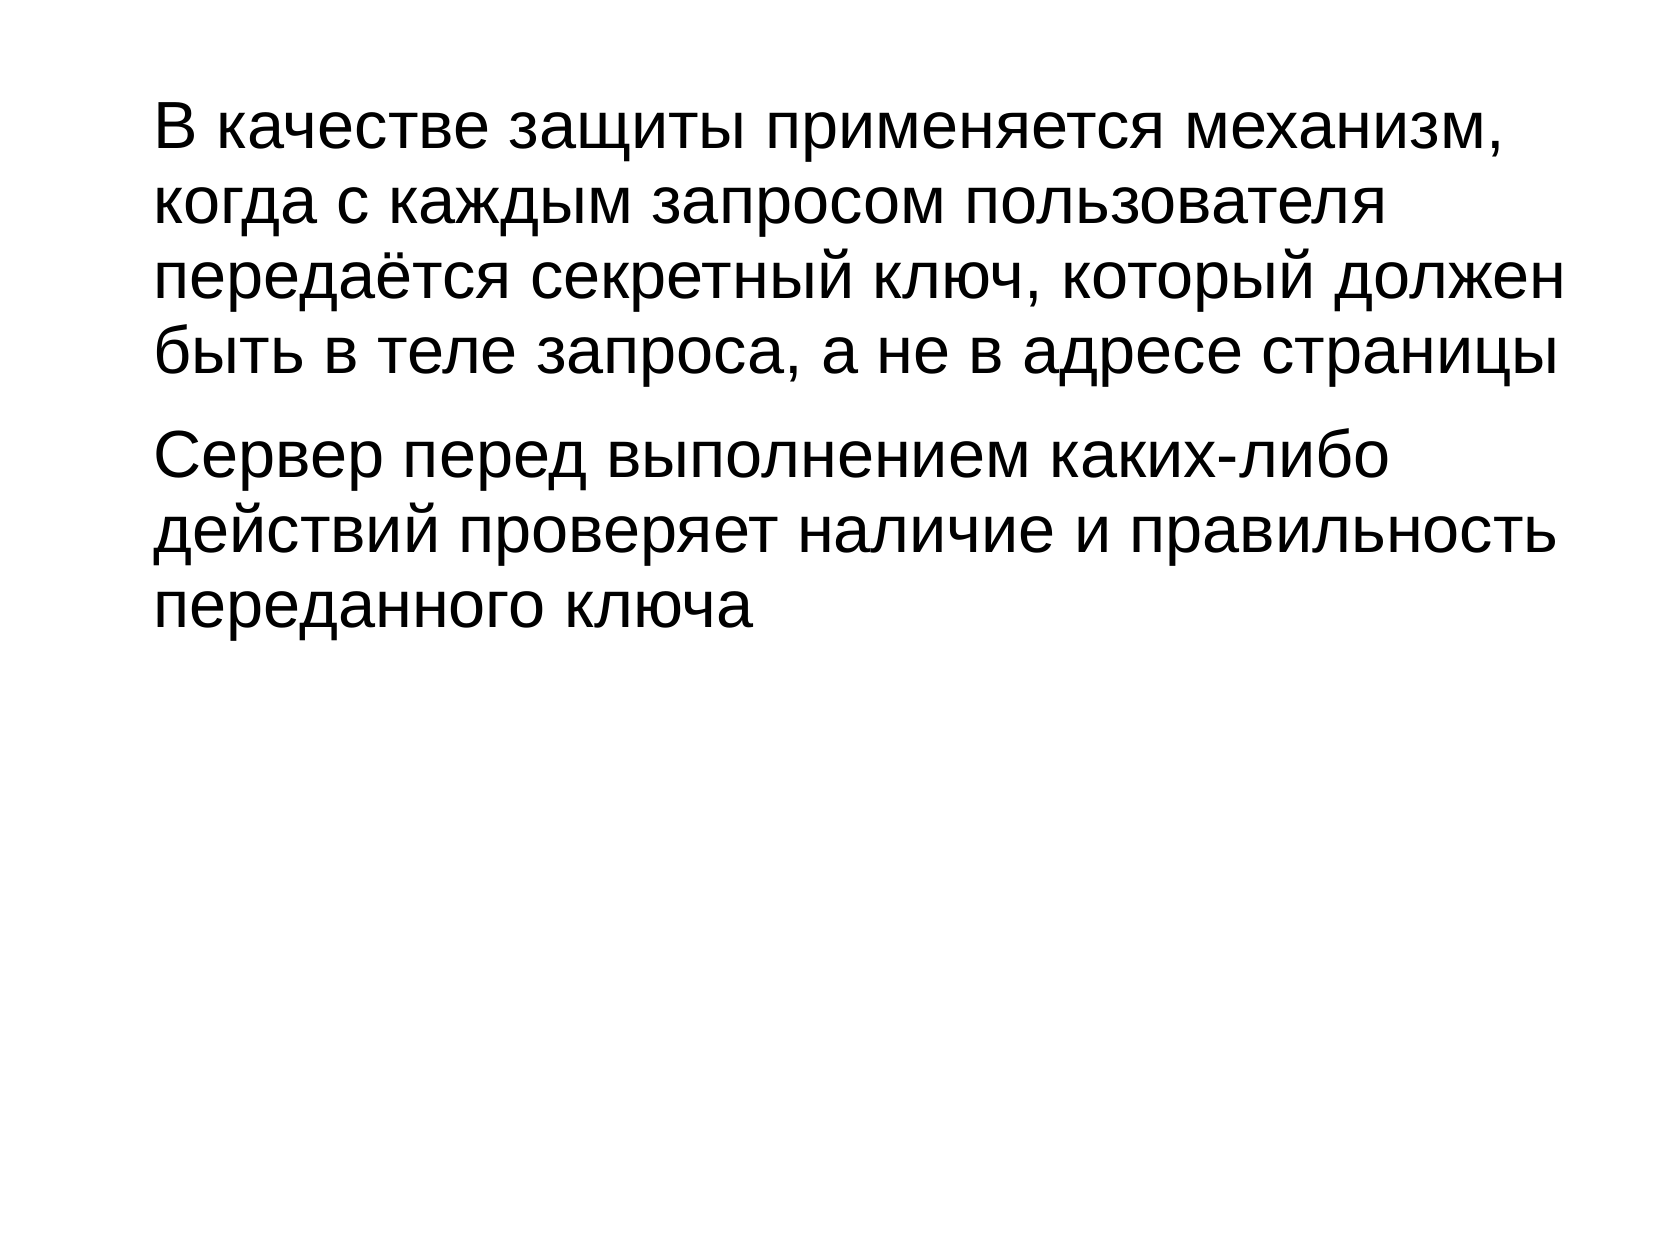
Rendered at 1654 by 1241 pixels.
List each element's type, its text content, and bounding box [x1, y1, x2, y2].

list В качестве защиты применяется механизм, когда с каждым запросом пользователя передаётся секретный ключ, который должен быть в теле запроса, а не в адресе страницы Сервер перед выполнением каких-либо действий проверяет наличие и правильность переданного ключа [82, 88, 1571, 1109]
